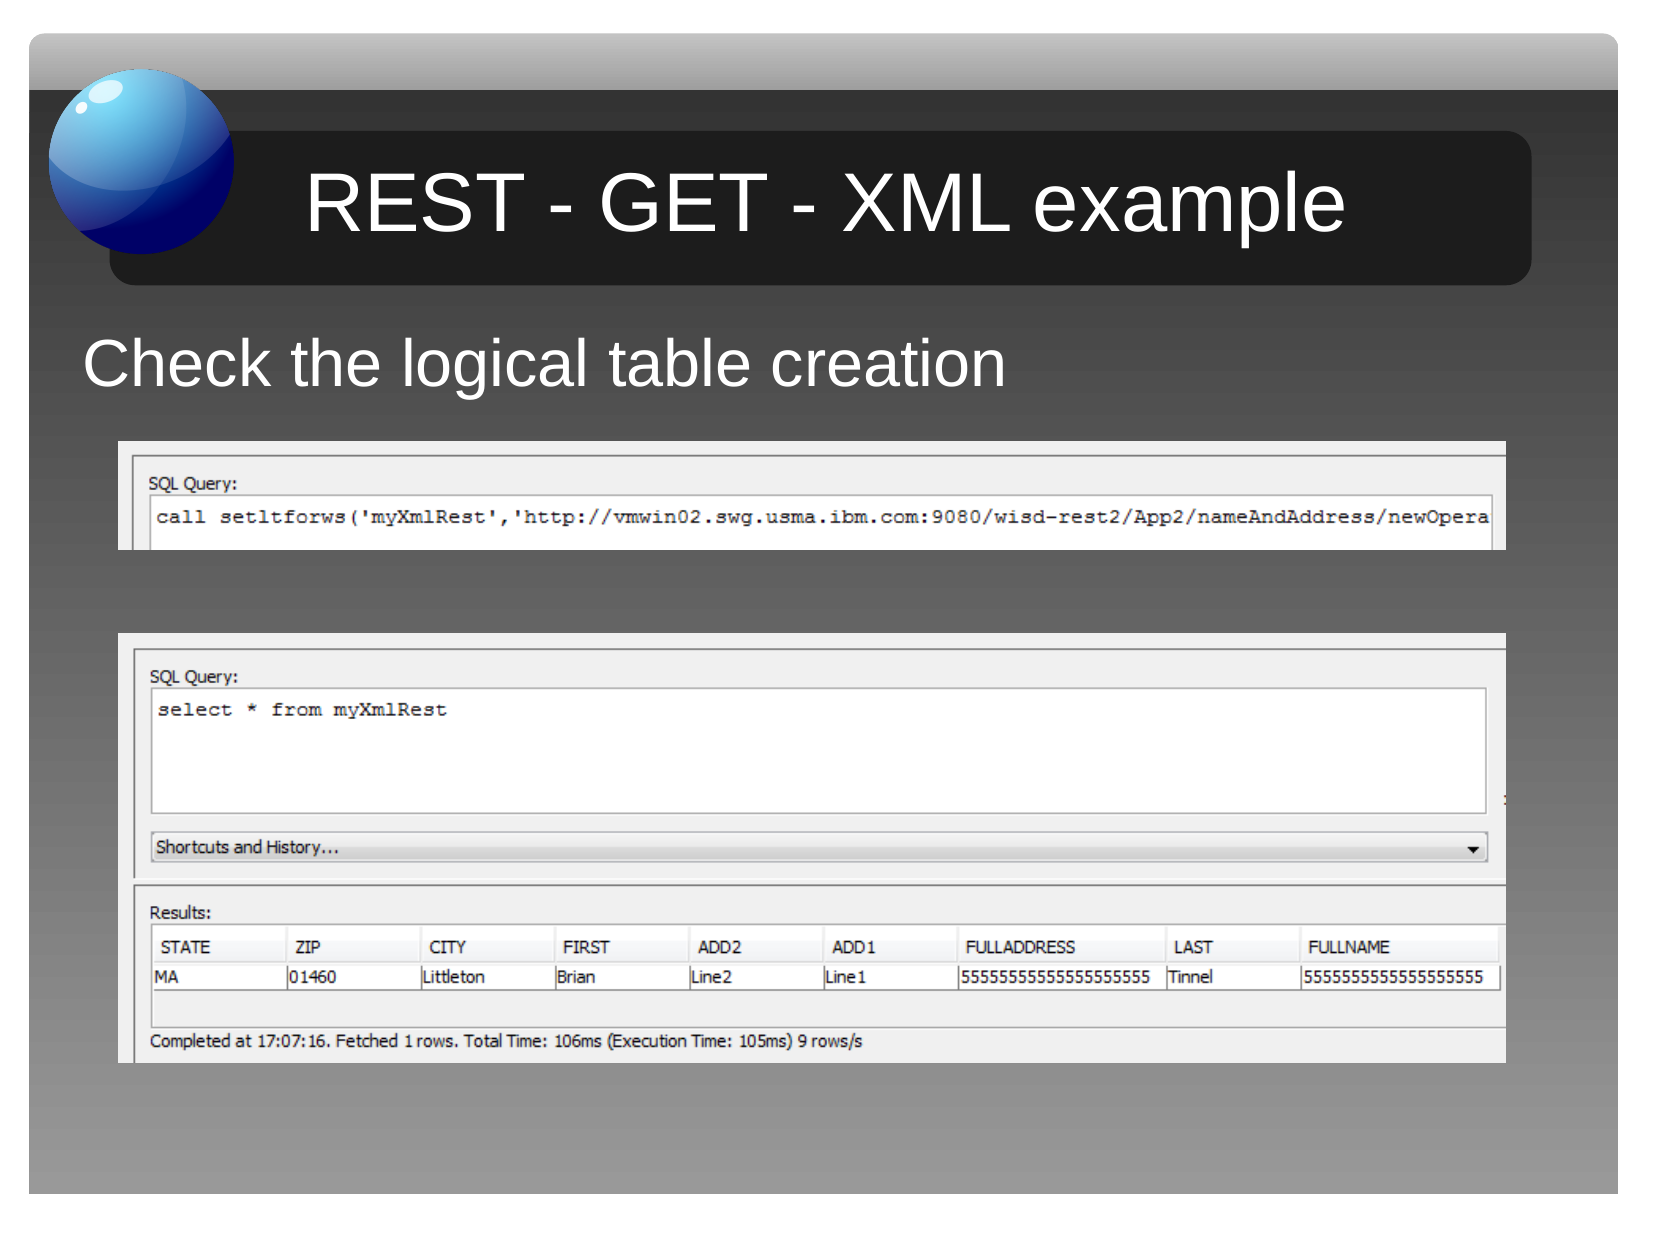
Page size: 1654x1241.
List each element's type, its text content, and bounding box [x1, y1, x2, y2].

picture [118, 633, 1506, 1063]
picture [29, 57, 253, 266]
list Check the logical table creation [82, 325, 1571, 1130]
picture [118, 441, 1506, 550]
title REST - GET - XML example [82, 137, 1571, 267]
